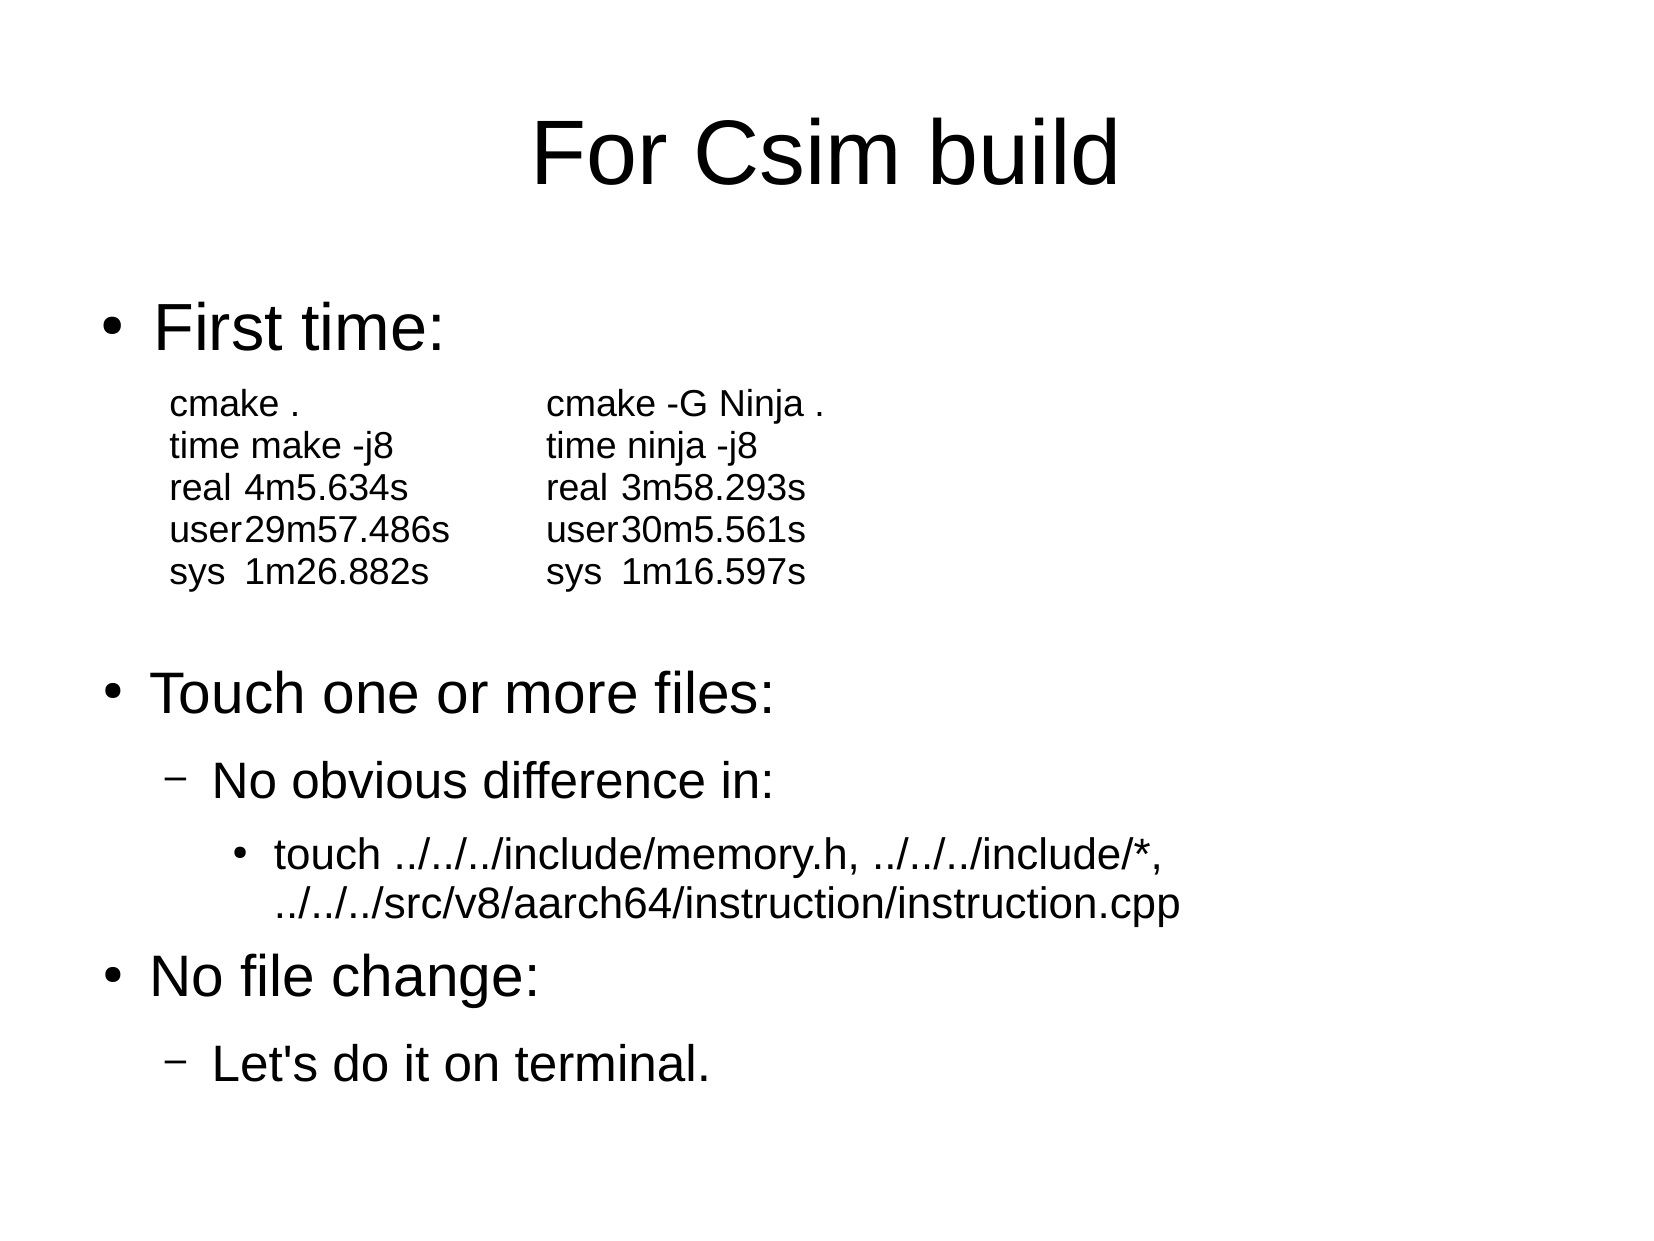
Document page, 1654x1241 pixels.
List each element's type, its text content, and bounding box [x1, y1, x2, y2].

list Touch one or more files: No obvious difference in: touch ../../../include/memory.h, ../../../include/*, ../../../src/v8/aarch64/instruction/instruction.cpp No file change: Let's do it on terminal. [86, 660, 1576, 1095]
text_box cmake -G Ninja . time ninja -j8 real 3m58.293s user 30m5.561s sys 1m16.597s [531, 375, 841, 600]
text_box cmake . time make -j8 real 4m5.634s user 29m57.486s sys 1m26.882s [154, 375, 466, 601]
title For Csim build [82, 49, 1571, 257]
list First time: [82, 290, 1571, 616]
